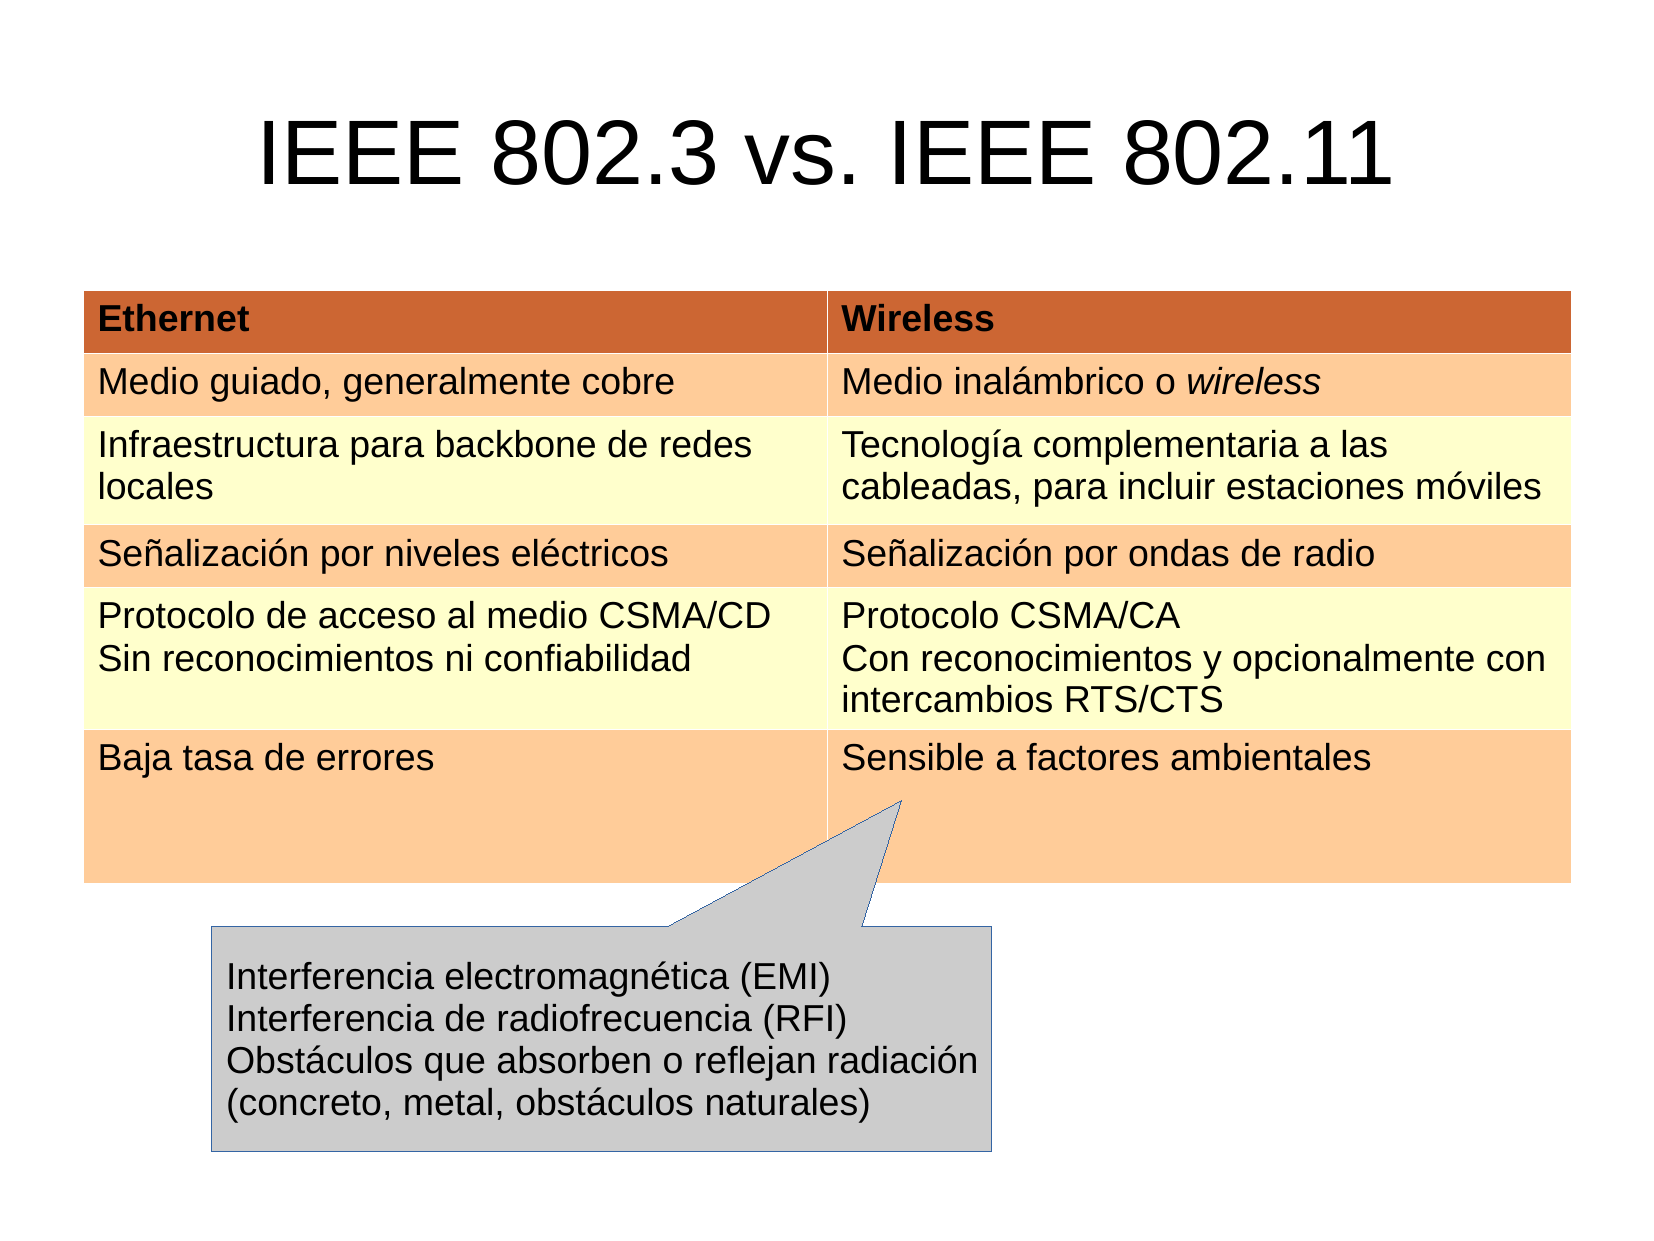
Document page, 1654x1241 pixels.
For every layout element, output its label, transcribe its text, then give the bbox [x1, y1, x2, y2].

title IEEE 802.3 vs. IEEE 802.11 [82, 49, 1571, 257]
table_cell Protocolo de acceso al medio CSMA/CD Sin reconocimientos ni confiabilidad [84, 588, 827, 729]
table_cell Señalización por ondas de radio [828, 525, 1571, 587]
text_box Interferencia electromagnética (EMI) Interferencia de radiofrecuencia (RFI) Obstáculos que absorben o reflejan radiación (concreto, metal, obstáculos naturales) [211, 800, 992, 1152]
table_cell Medio inalámbrico o wireless [828, 354, 1571, 416]
table_cell Medio guiado, generalmente cobre [84, 354, 827, 416]
table_header Wireless [828, 291, 1571, 353]
table_cell Protocolo CSMA/CA Con reconocimientos y opcionalmente con intercambios RTS/CTS [828, 588, 1571, 729]
table_cell Señalización por niveles eléctricos [84, 525, 827, 587]
table_cell Tecnología complementaria a las cableadas, para incluir estaciones móviles [828, 417, 1571, 524]
table_cell Sensible a factores ambientales [828, 730, 1571, 883]
table_cell Infraestructura para backbone de redes locales [84, 417, 827, 524]
table_cell Baja tasa de errores [84, 730, 827, 883]
table_header Ethernet [84, 291, 827, 353]
